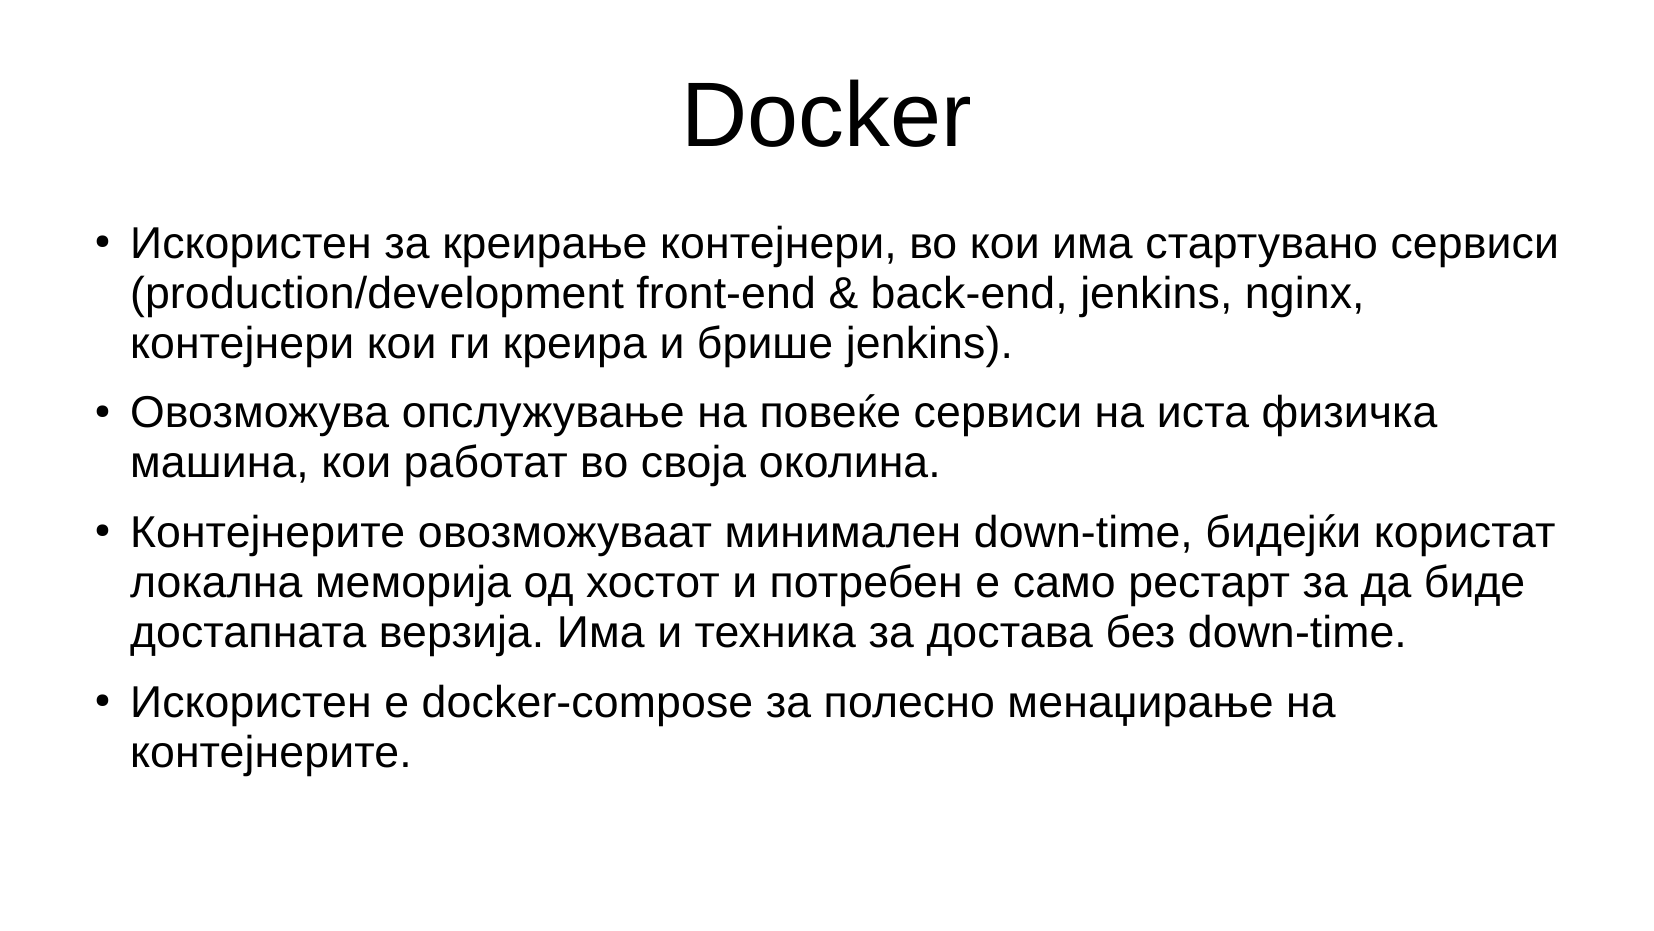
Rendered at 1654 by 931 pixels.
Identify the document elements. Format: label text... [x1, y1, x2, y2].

list Искористен за креирање контејнери, во кои има стартувано сервиси (production/development front-end & back-end, jenkins, nginx, контејнери кои ги креира и брише jenkins). Oвозможува опслужување на повеќе сервиси на иста физичка машина, кои работат во своја околина. Контејнерите овозможуваат минимален down-time, бидејќи користат локална меморија од хостот и потребен е само рестарт за да биде достапната верзија. Има и техника за достава без down-time. Искористен е docker-compose за полесно менаџирање на контејнерите. [82, 217, 1571, 811]
title Docker [82, 37, 1571, 193]
